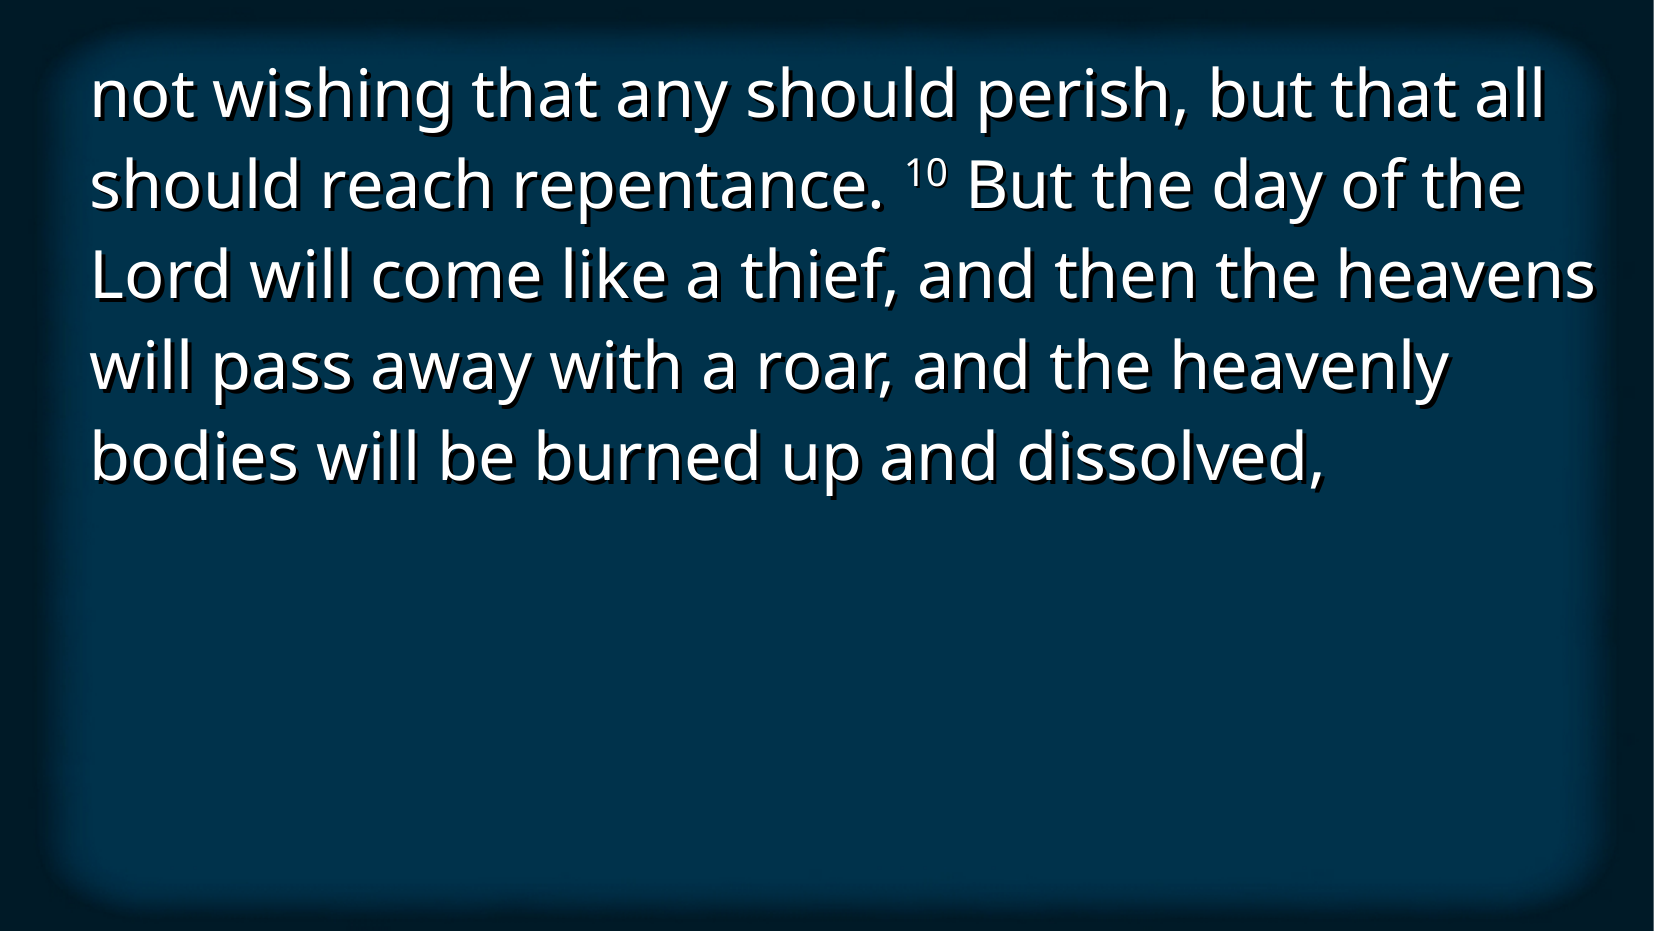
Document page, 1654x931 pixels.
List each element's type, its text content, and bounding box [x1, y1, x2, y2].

picture [0, 0, 1654, 931]
text_box not wishing that any should perish, but that all should reach repentance. 10 But the day of the Lord will come like a thief, and then the heavens will pass away with a roar, and the heavenly bodies will be burned up and dissolved, [75, 38, 1621, 556]
